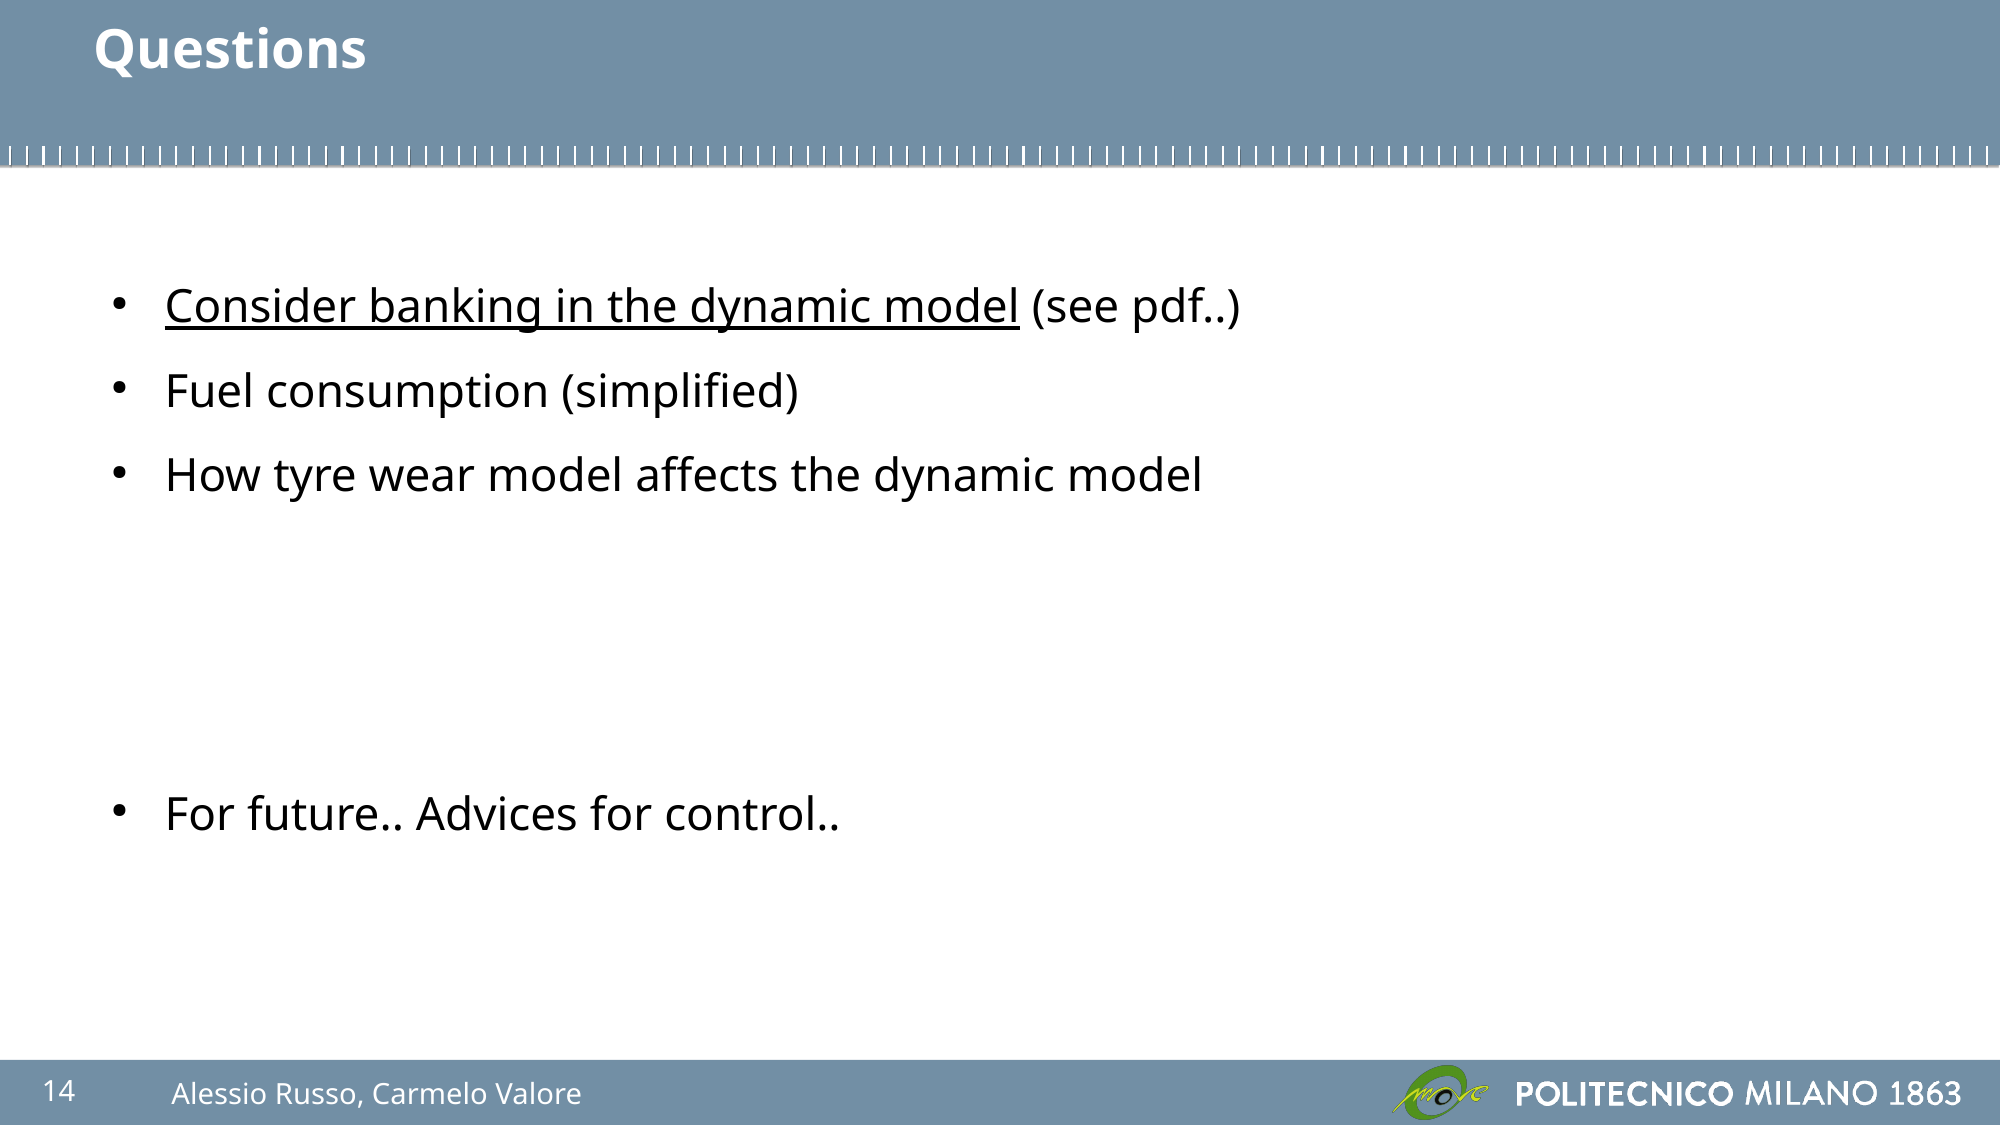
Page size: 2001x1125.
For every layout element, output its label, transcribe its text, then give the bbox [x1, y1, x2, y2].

list Consider banking in the dynamic model (see pdf..) Fuel consumption (simplified) How tyre wear model affects the dynamic model For future.. Advices for control.. [78, 185, 1922, 1042]
picture [1392, 1065, 1489, 1120]
picture [1510, 1068, 1967, 1117]
footer Alessio Russo, Carmelo Valore [156, 1062, 1007, 1123]
slide_number 14 [7, 1062, 110, 1123]
title Questions [78, 8, 1922, 86]
